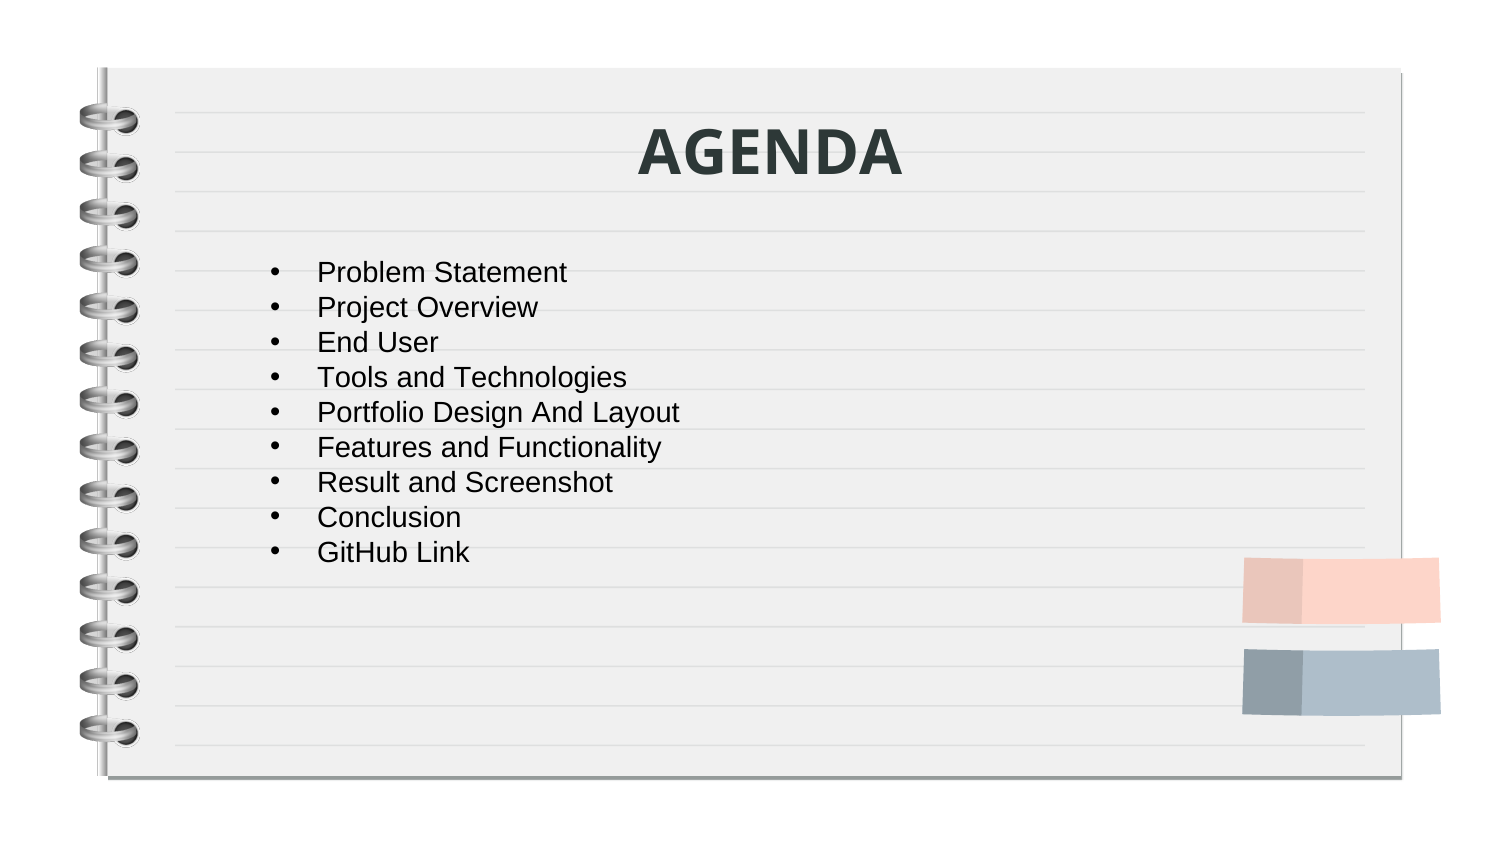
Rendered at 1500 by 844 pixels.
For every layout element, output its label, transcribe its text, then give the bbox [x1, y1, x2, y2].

text_box [1242, 649, 1441, 716]
text_box [1242, 557, 1441, 625]
text_box Problem Statement Project Overview End User Tools and Technologies Portfolio Design And Layout Features and Functionality Result and Screenshot Conclusion GitHub Link [255, 245, 1006, 580]
title AGENDA [174, 96, 1383, 202]
